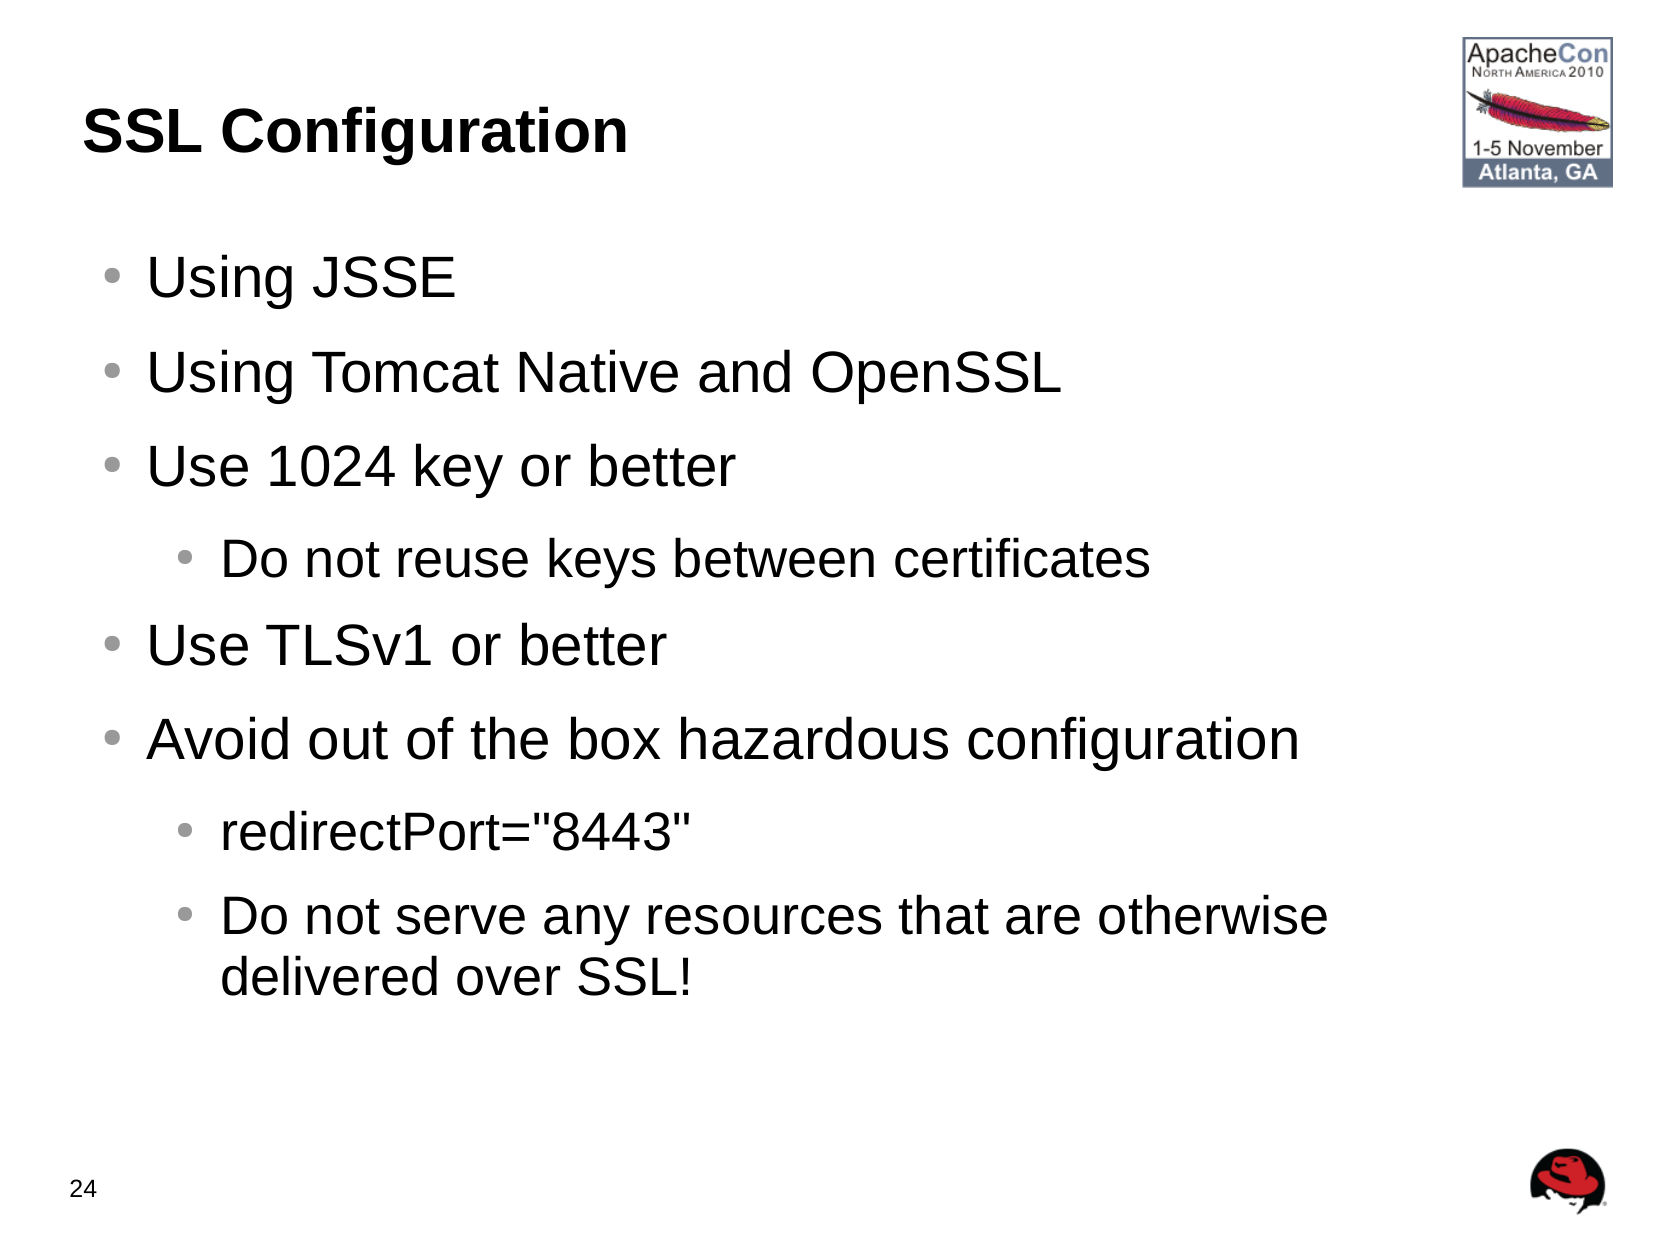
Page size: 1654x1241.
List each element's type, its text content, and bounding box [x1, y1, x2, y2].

title SSL Configuration [82, 45, 1571, 218]
picture [1462, 37, 1613, 188]
list Using JSSE Using Tomcat Native and OpenSSL Use 1024 key or better Do not reuse keys between certificates Use TLSv1 or better Avoid out of the box hazardous configuration redirectPort="8443" Do not serve any resources that are otherwise delivered over SSL! [86, 244, 1576, 1024]
picture [1529, 1146, 1613, 1224]
